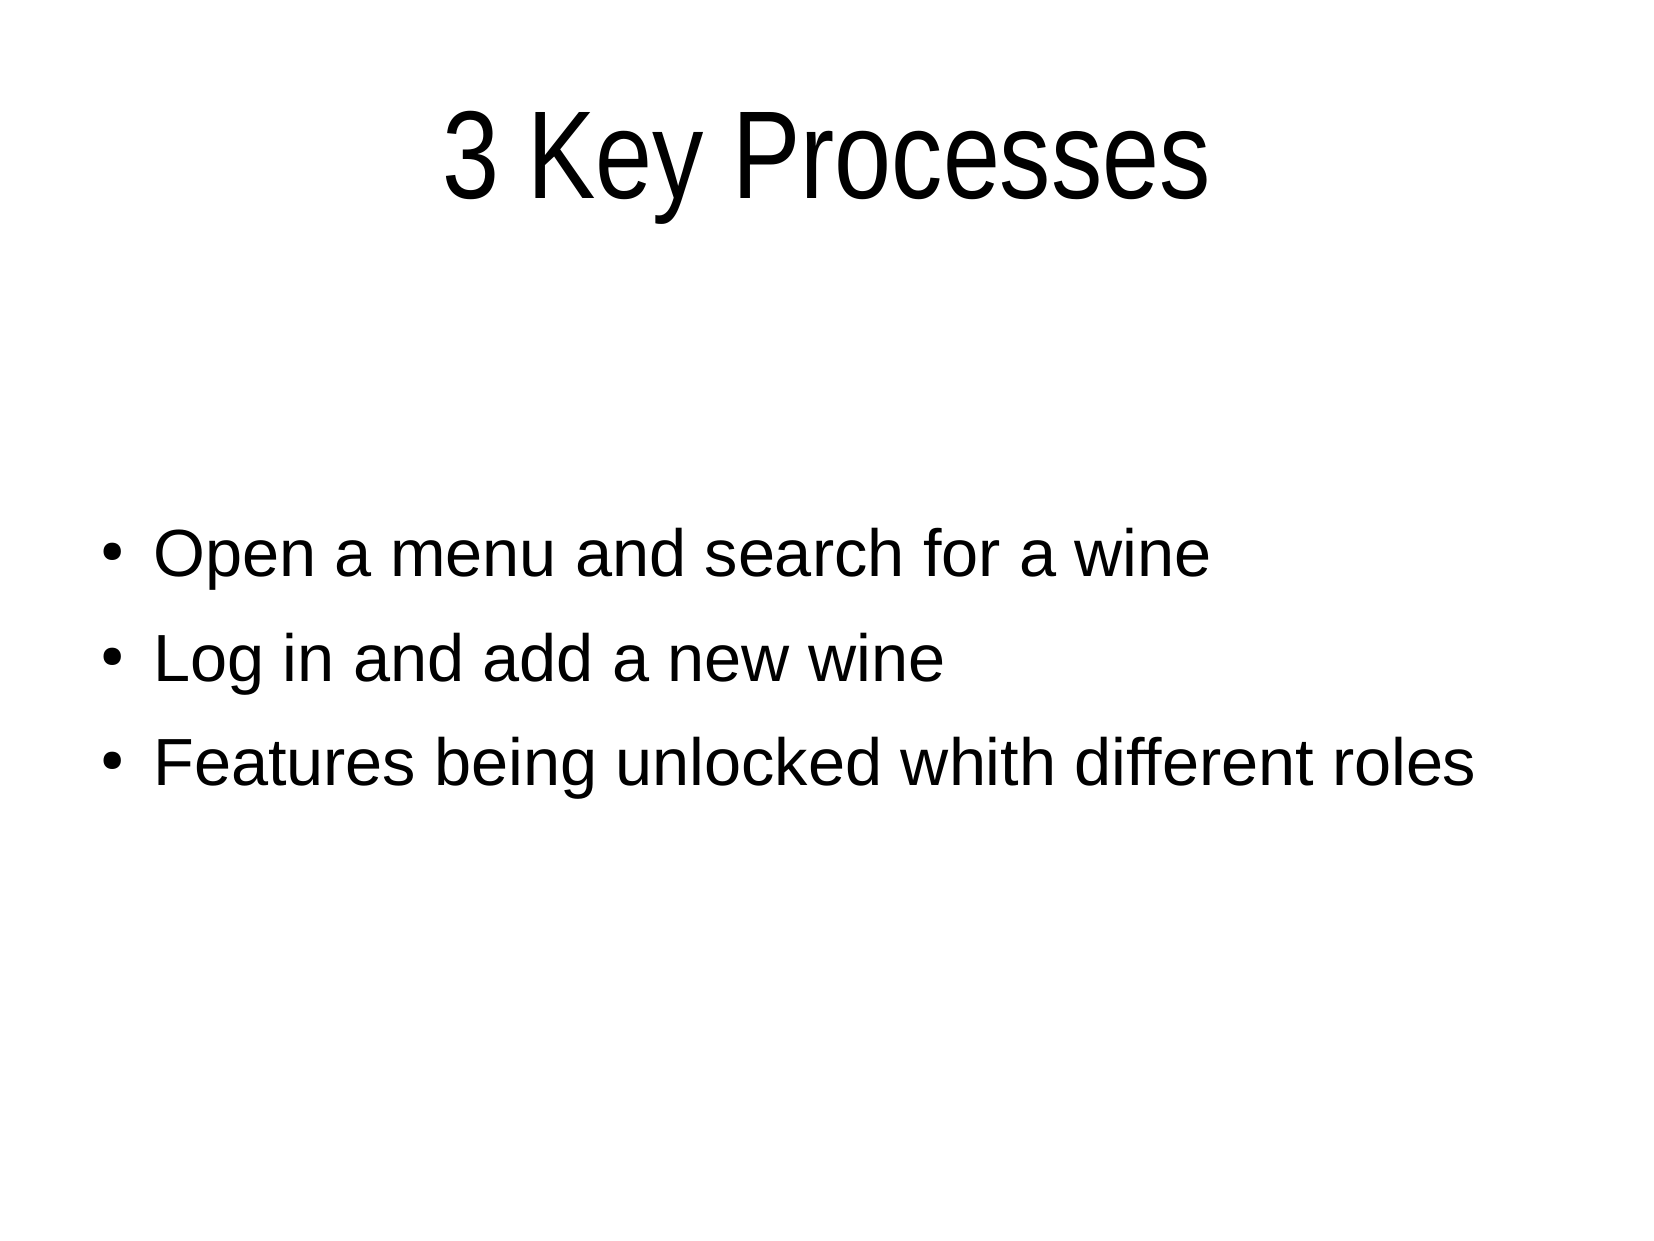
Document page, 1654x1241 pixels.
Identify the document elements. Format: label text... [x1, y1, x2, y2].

list Open a menu and search for a wine Log in and add a new wine Features being unlocked whith different roles [82, 516, 1571, 1241]
title 3 Key Processes [82, 49, 1571, 257]
